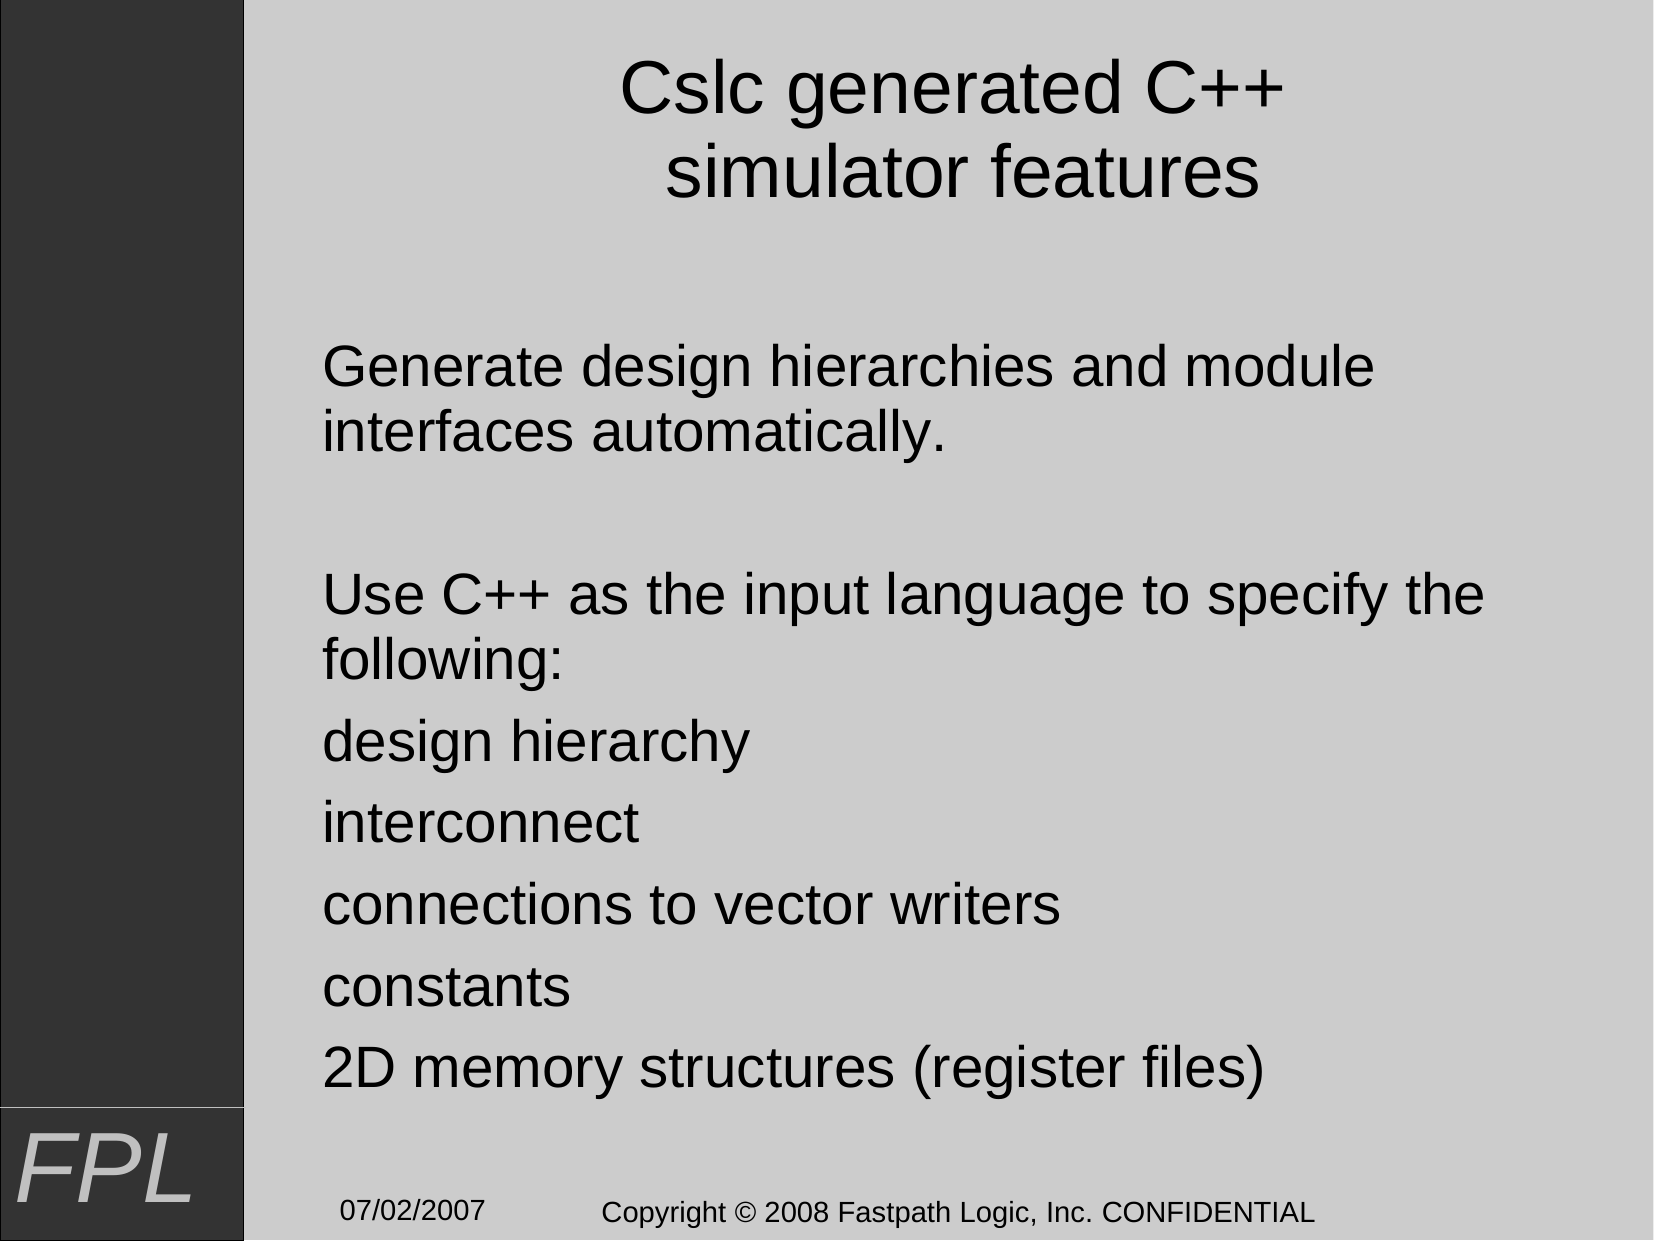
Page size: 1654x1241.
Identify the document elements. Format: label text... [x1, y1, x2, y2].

title Cslc generated C++ simulator features [412, 0, 1515, 215]
subtitle Generate design hierarchies and module interfaces automatically. Use C++ as the input language to specify the following: design hierarchy interconnect connections to vector writers constants 2D memory structures (register files) [322, 215, 1635, 1241]
